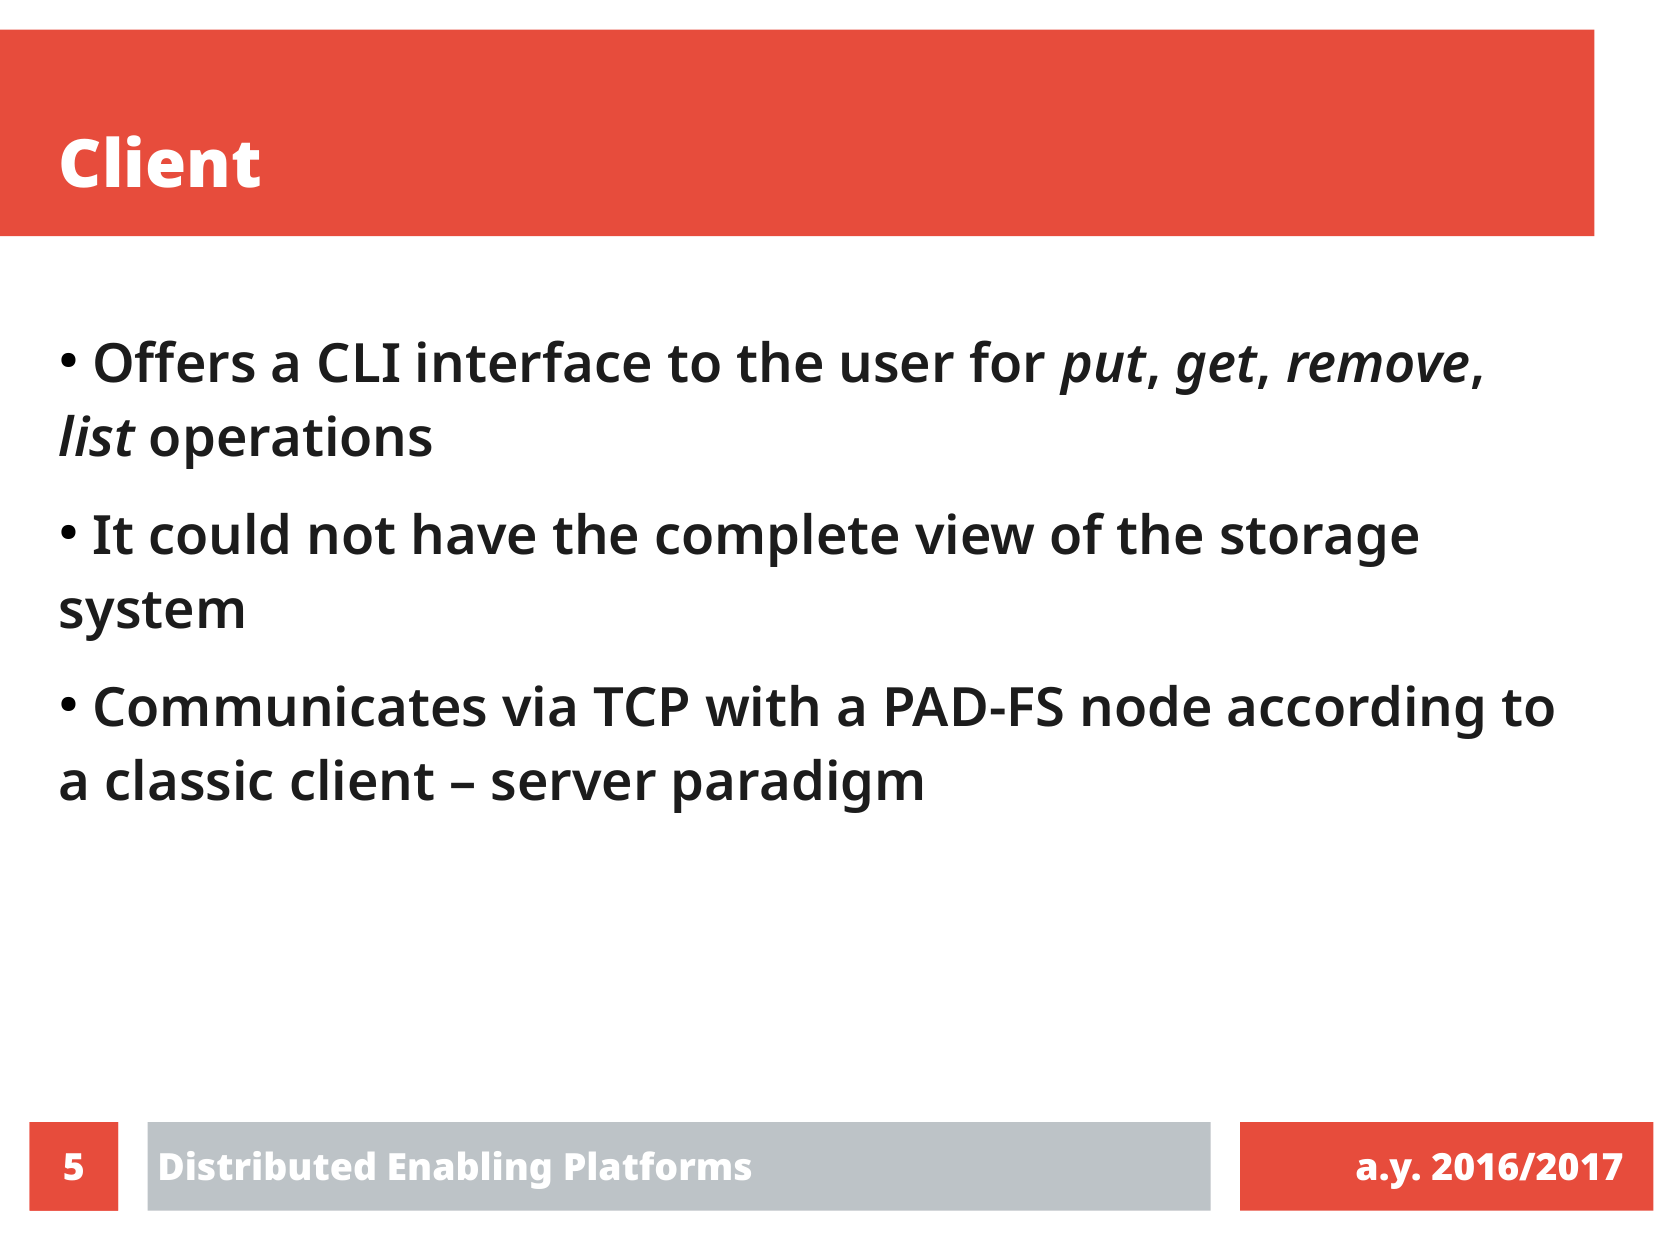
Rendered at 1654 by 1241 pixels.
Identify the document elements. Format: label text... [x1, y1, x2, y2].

list Offers a CLI interface to the user for put, get, remove, list operations It could not have the complete view of the storage system Communicates via TCP with a PAD-FS node according to a classic client – server paradigm [59, 324, 1565, 1093]
title Client [59, 59, 1595, 207]
